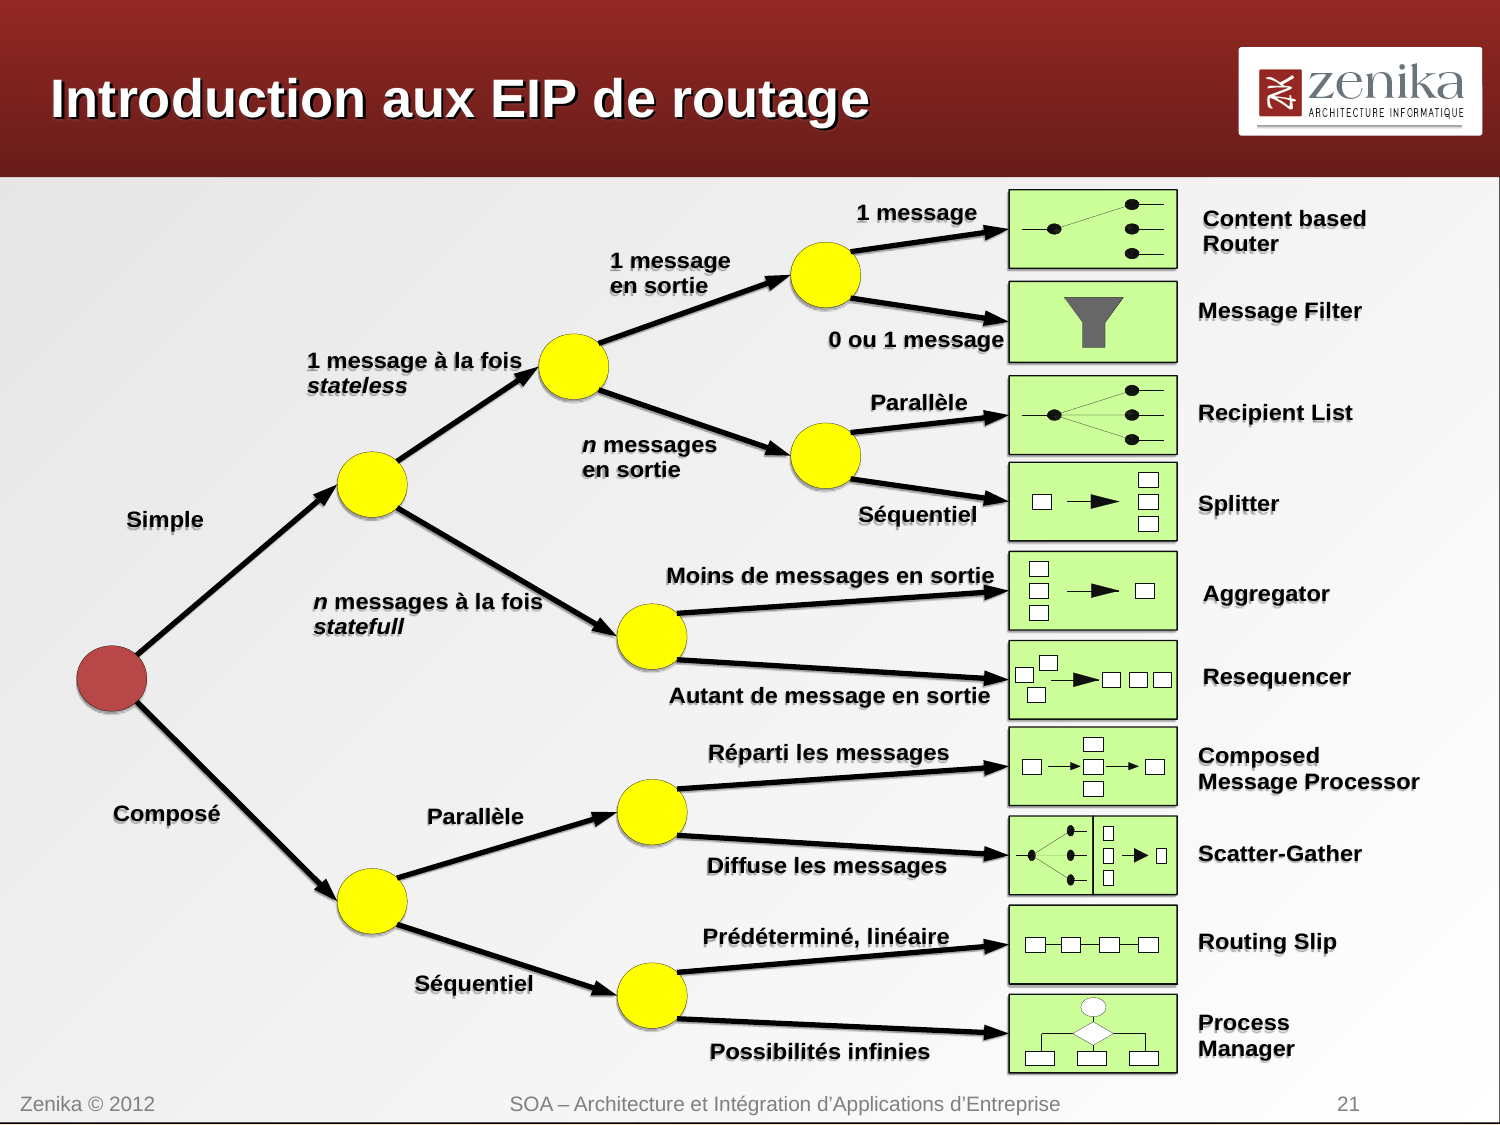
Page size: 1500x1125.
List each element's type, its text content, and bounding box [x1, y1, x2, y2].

title Introduction aux EIP de routage [50, 22, 1206, 172]
picture [76, 189, 1430, 1075]
